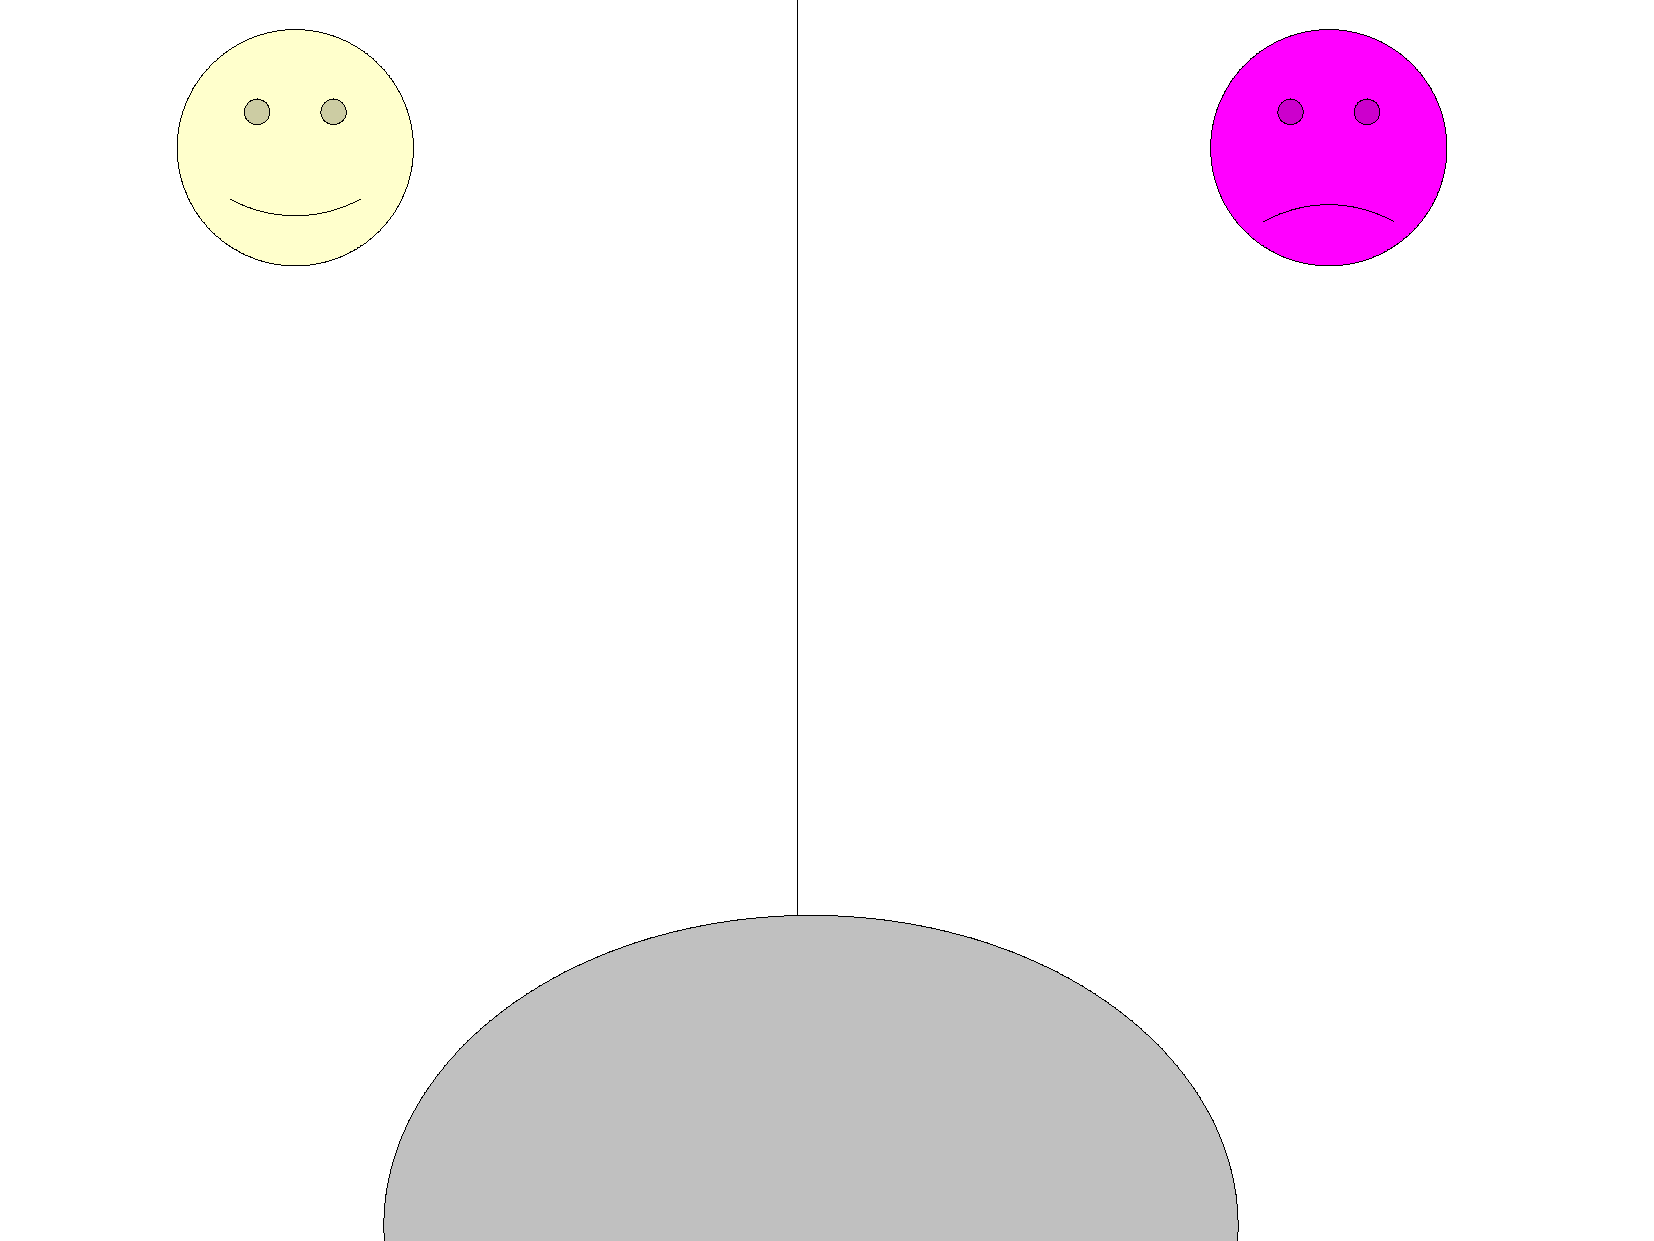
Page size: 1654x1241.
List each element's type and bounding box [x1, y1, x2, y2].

text_box [383, 915, 1239, 1241]
text_box [1210, 29, 1447, 266]
text_box [177, 29, 414, 266]
